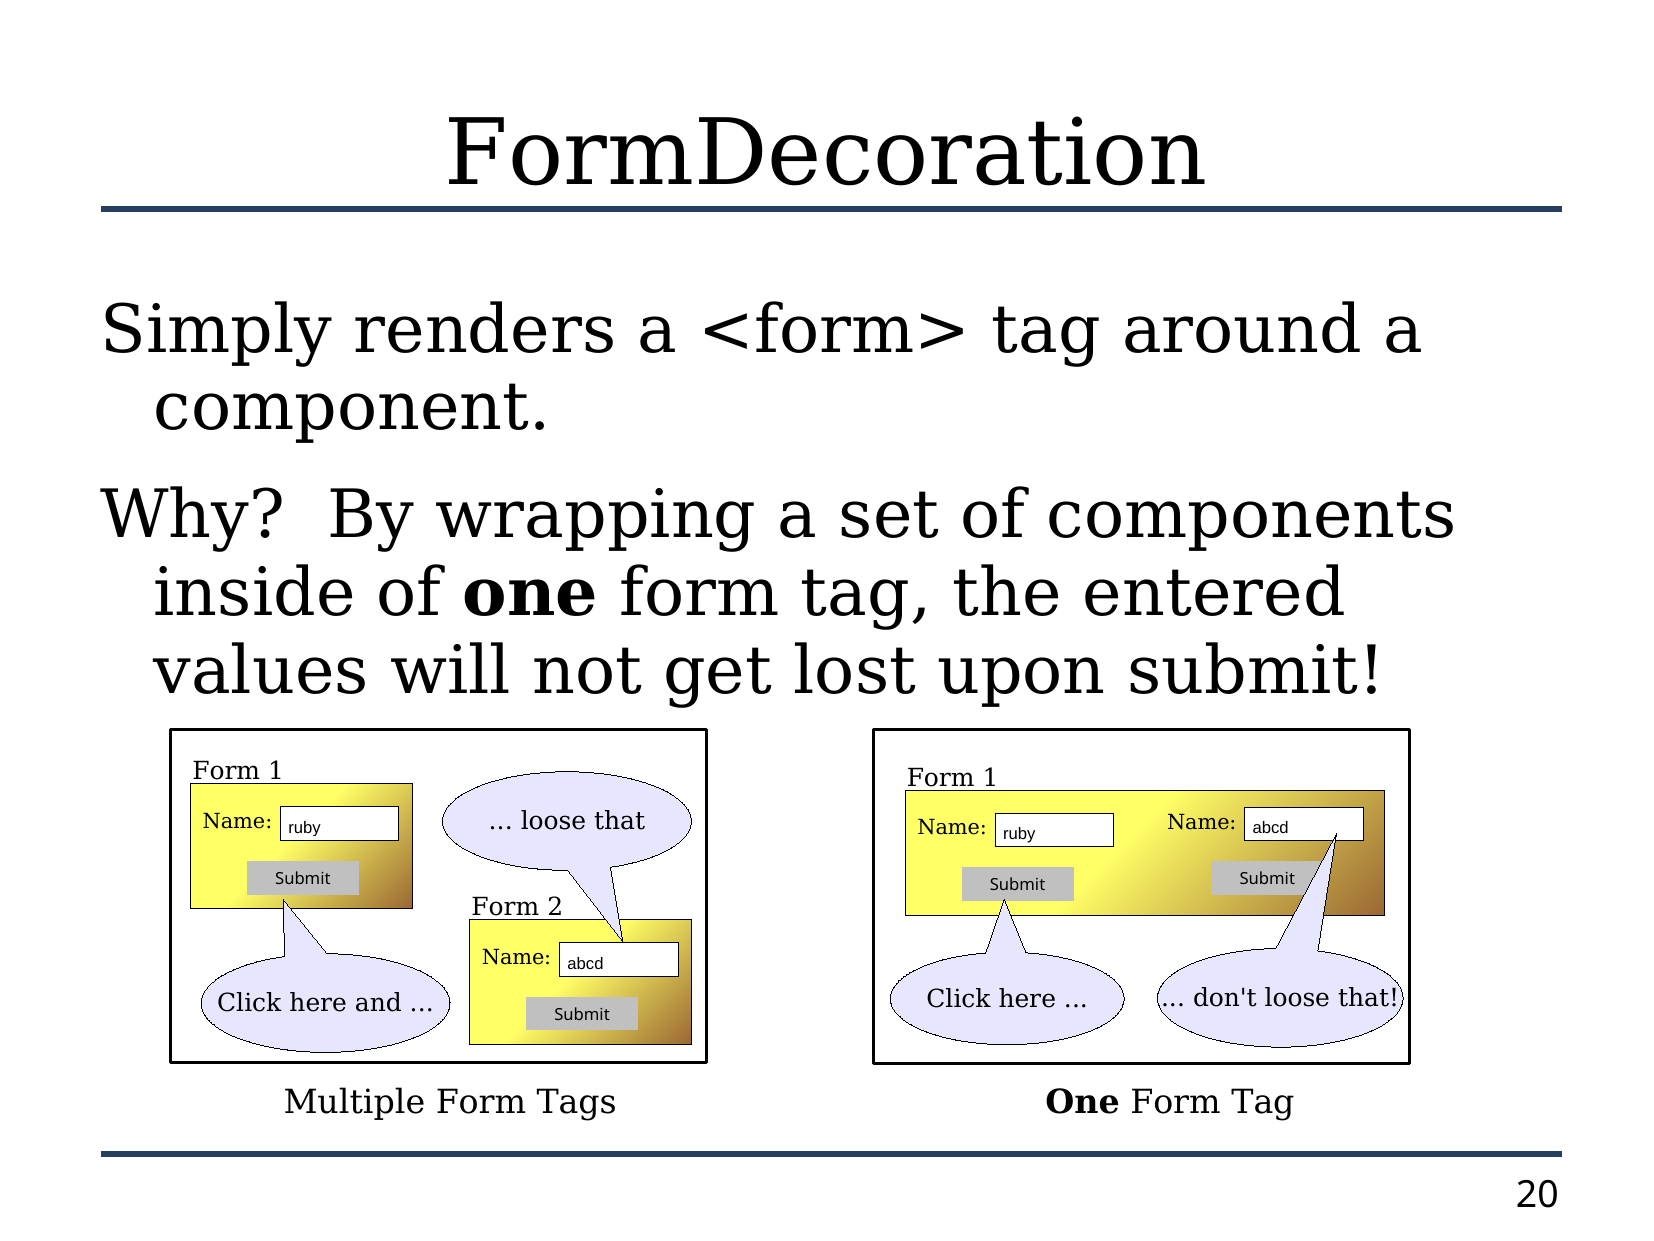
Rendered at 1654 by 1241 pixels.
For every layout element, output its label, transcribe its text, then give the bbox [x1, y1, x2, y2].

list Simply renders a <form> tag around a component. Why? By wrapping a set of components inside of one form tag, the entered values will not get lost upon submit! [82, 290, 1571, 1109]
text_box Click here ... [890, 899, 1125, 1045]
text_box [469, 919, 692, 1045]
text_box Name: [917, 815, 995, 845]
text_box Name: [1167, 810, 1244, 839]
text_box One Form Tag [1045, 1082, 1295, 1122]
title FormDecoration [82, 49, 1571, 257]
text_box Form 2 [471, 892, 564, 922]
text_box [190, 783, 413, 909]
text_box Name: [202, 809, 280, 839]
text_box Name: [481, 945, 559, 975]
text_box Multiple Form Tags [283, 1082, 618, 1122]
text_box Click here and ... [201, 899, 451, 1053]
text_box Form 1 [906, 762, 1000, 793]
text_box ... loose that [442, 771, 692, 942]
text_box Form 1 [192, 756, 285, 786]
text_box [905, 790, 1385, 916]
text_box ... don't loose that! [1157, 833, 1404, 1048]
